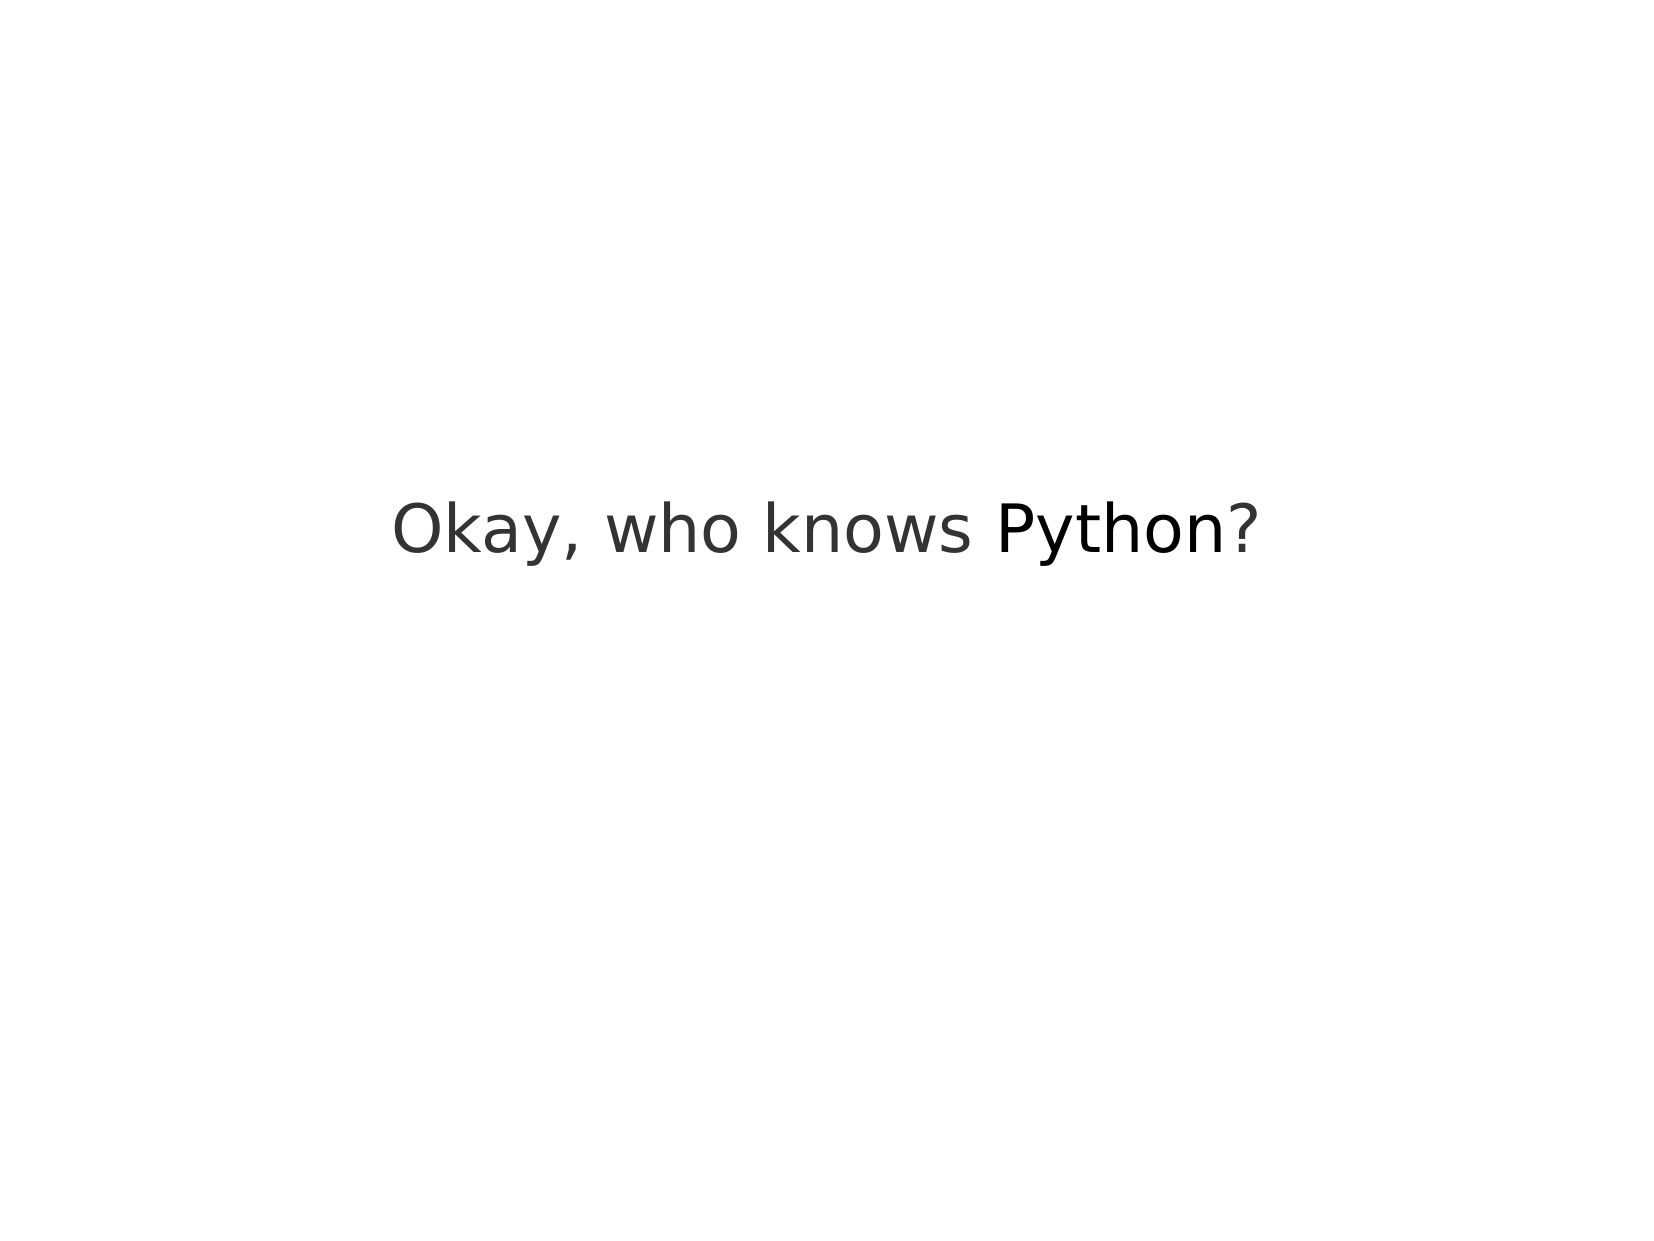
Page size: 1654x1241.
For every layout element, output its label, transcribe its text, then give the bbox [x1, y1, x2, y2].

subtitle Okay, who knows Python? [82, 56, 1571, 1102]
